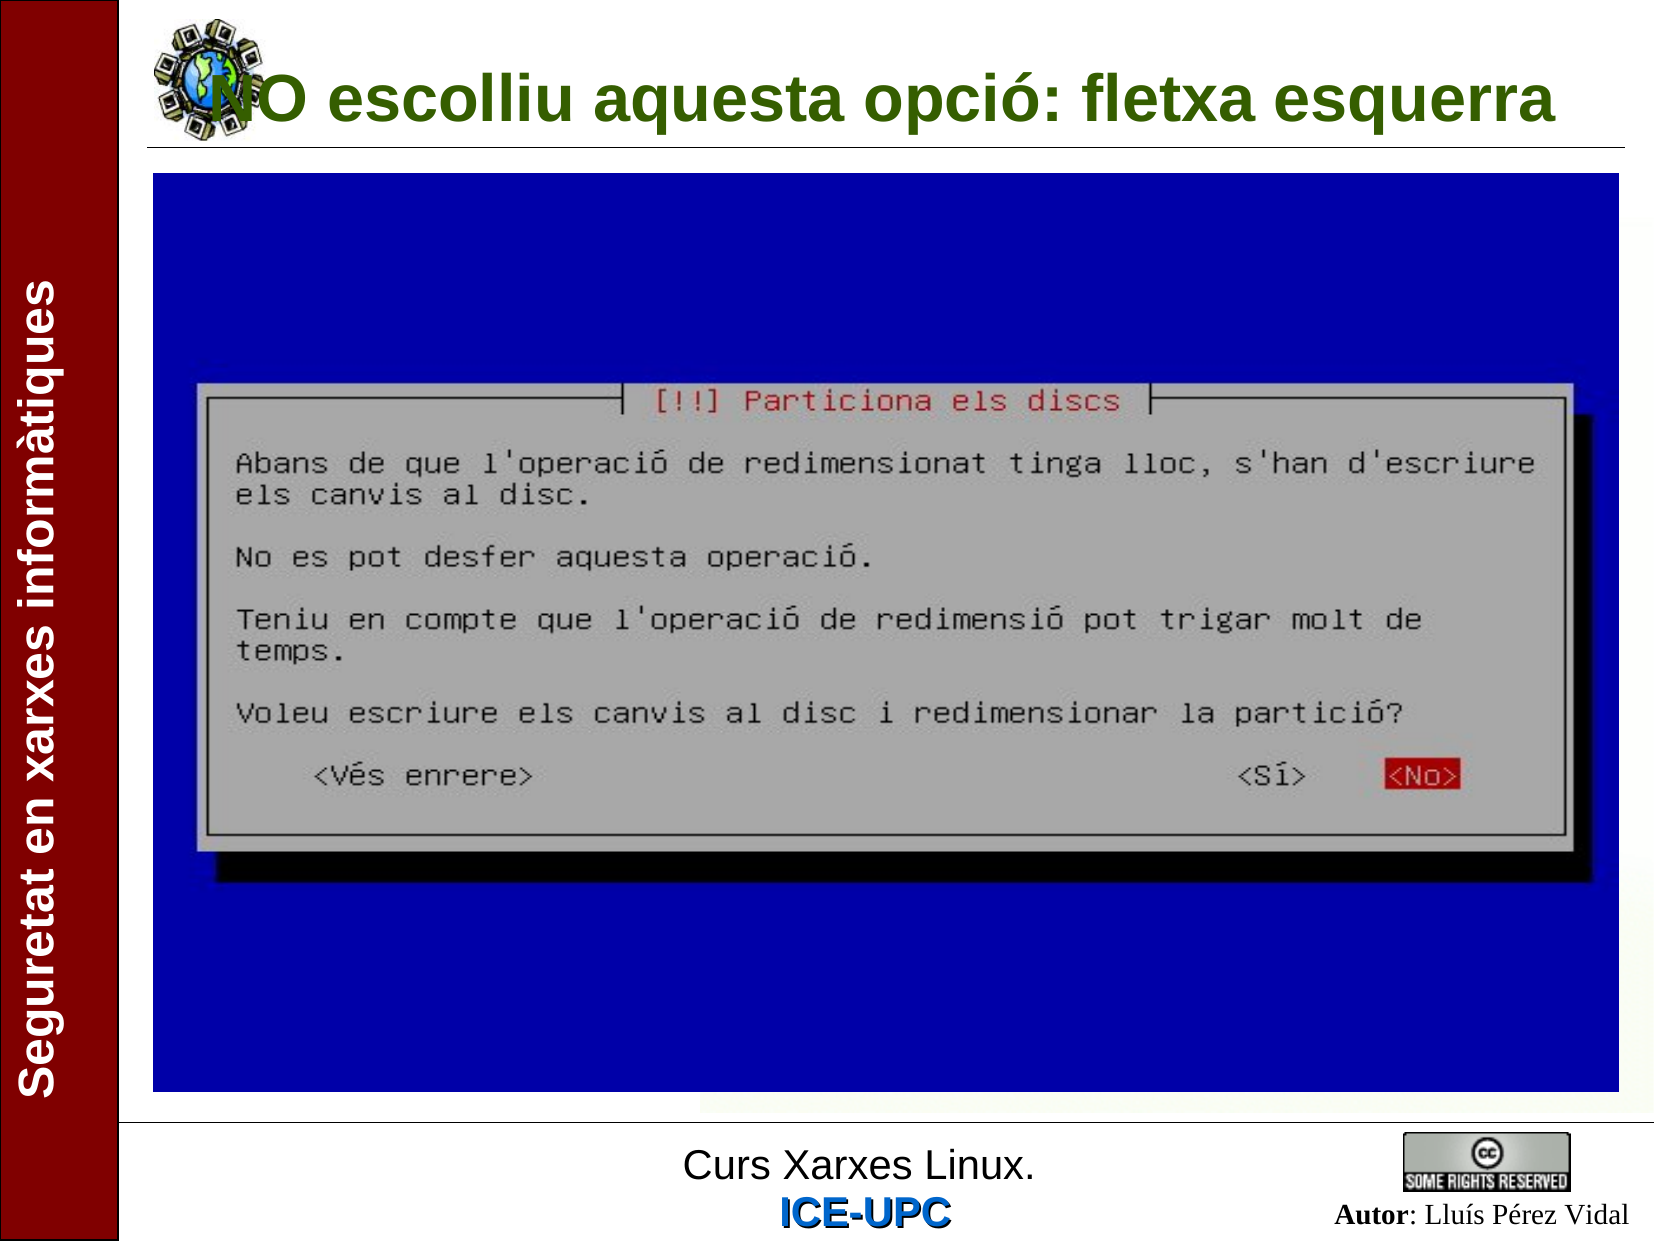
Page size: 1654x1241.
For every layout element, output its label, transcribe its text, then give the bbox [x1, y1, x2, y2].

picture [153, 173, 1654, 1113]
title NO escolliu aquesta opció: fletxa esquerra [129, 49, 1619, 148]
picture [154, 19, 268, 49]
list Croquis d'arquitectura mostrant les 3 zones [141, 242, 868, 1093]
picture [1403, 1132, 1571, 1192]
